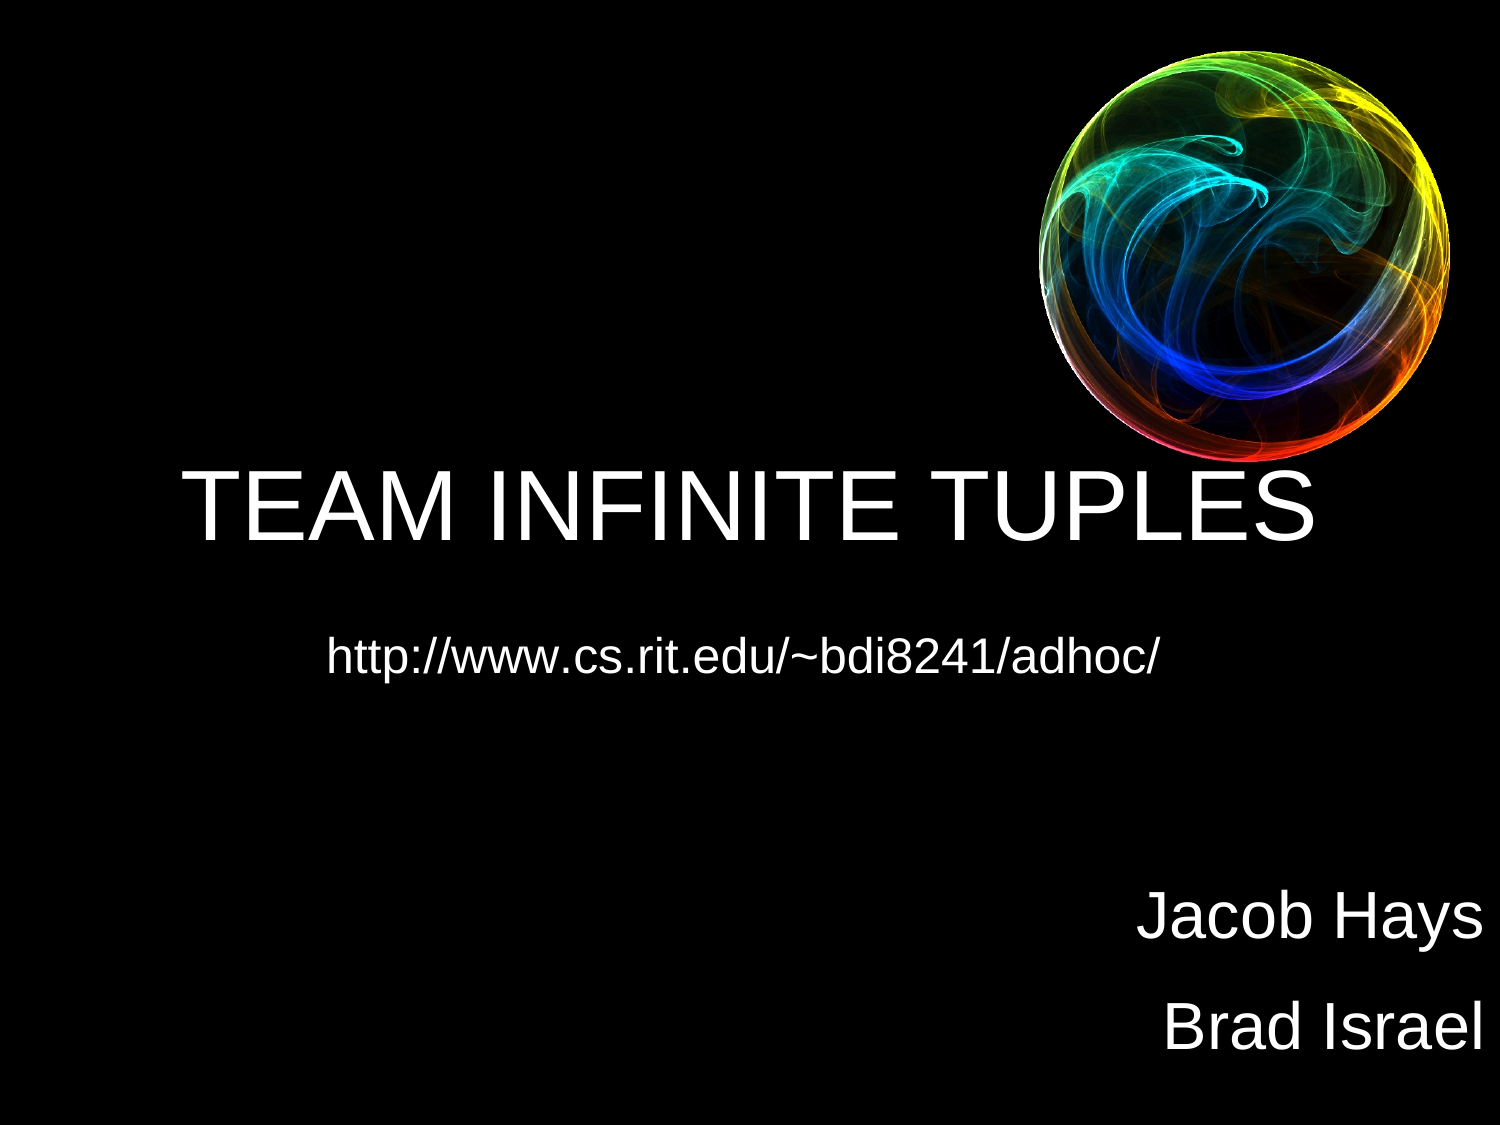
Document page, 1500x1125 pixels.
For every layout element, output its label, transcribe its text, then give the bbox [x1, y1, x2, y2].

text_box http://www.cs.rit.edu/~bdi8241/adhoc/ [199, 624, 1288, 693]
text_box TEAM INFINITE TUPLES [87, 450, 1413, 570]
picture [987, 0, 1500, 513]
text_box Jacob Hays Brad Israel [1012, 875, 1500, 1072]
